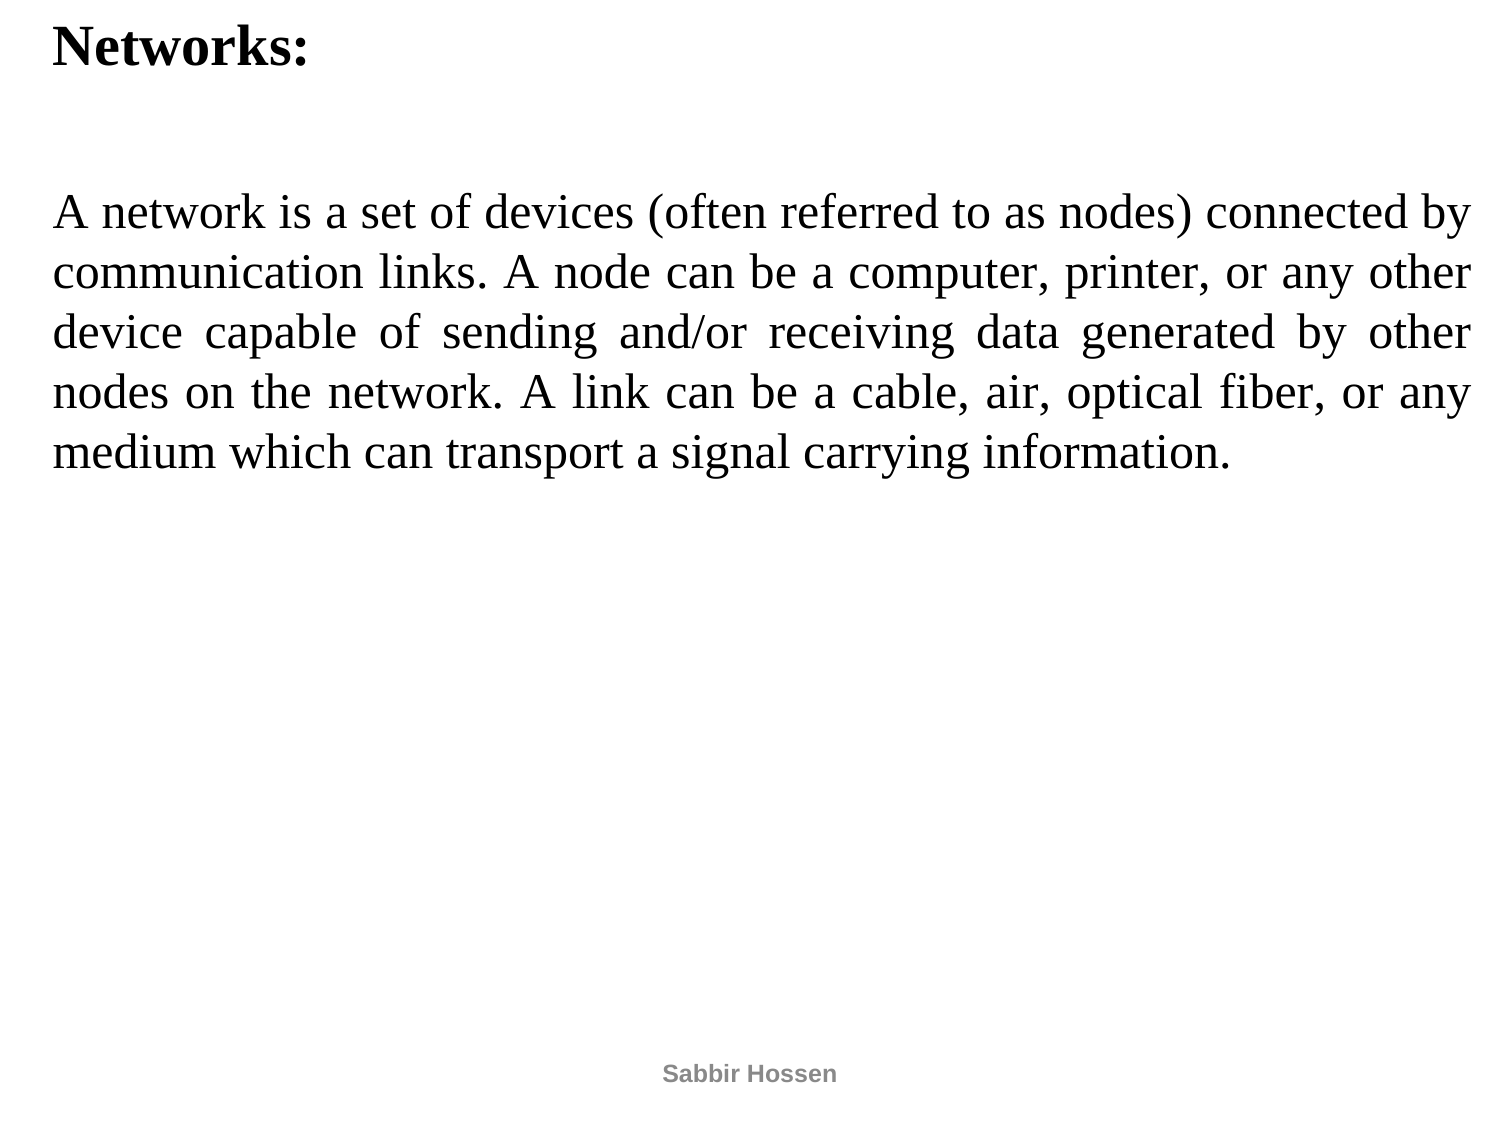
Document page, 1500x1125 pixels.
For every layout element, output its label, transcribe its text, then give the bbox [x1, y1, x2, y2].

list Networks: A network is a set of devices (often referred to as nodes) connected by communication links. A node can be a computer, printer, or any other device capable of sending and/or receiving data generated by other nodes on the network. A link can be a cable, air, optical fiber, or any medium which can transport a signal carrying information. [37, 0, 1488, 1111]
text_box Sabbir Hossen [496, 1042, 1004, 1103]
